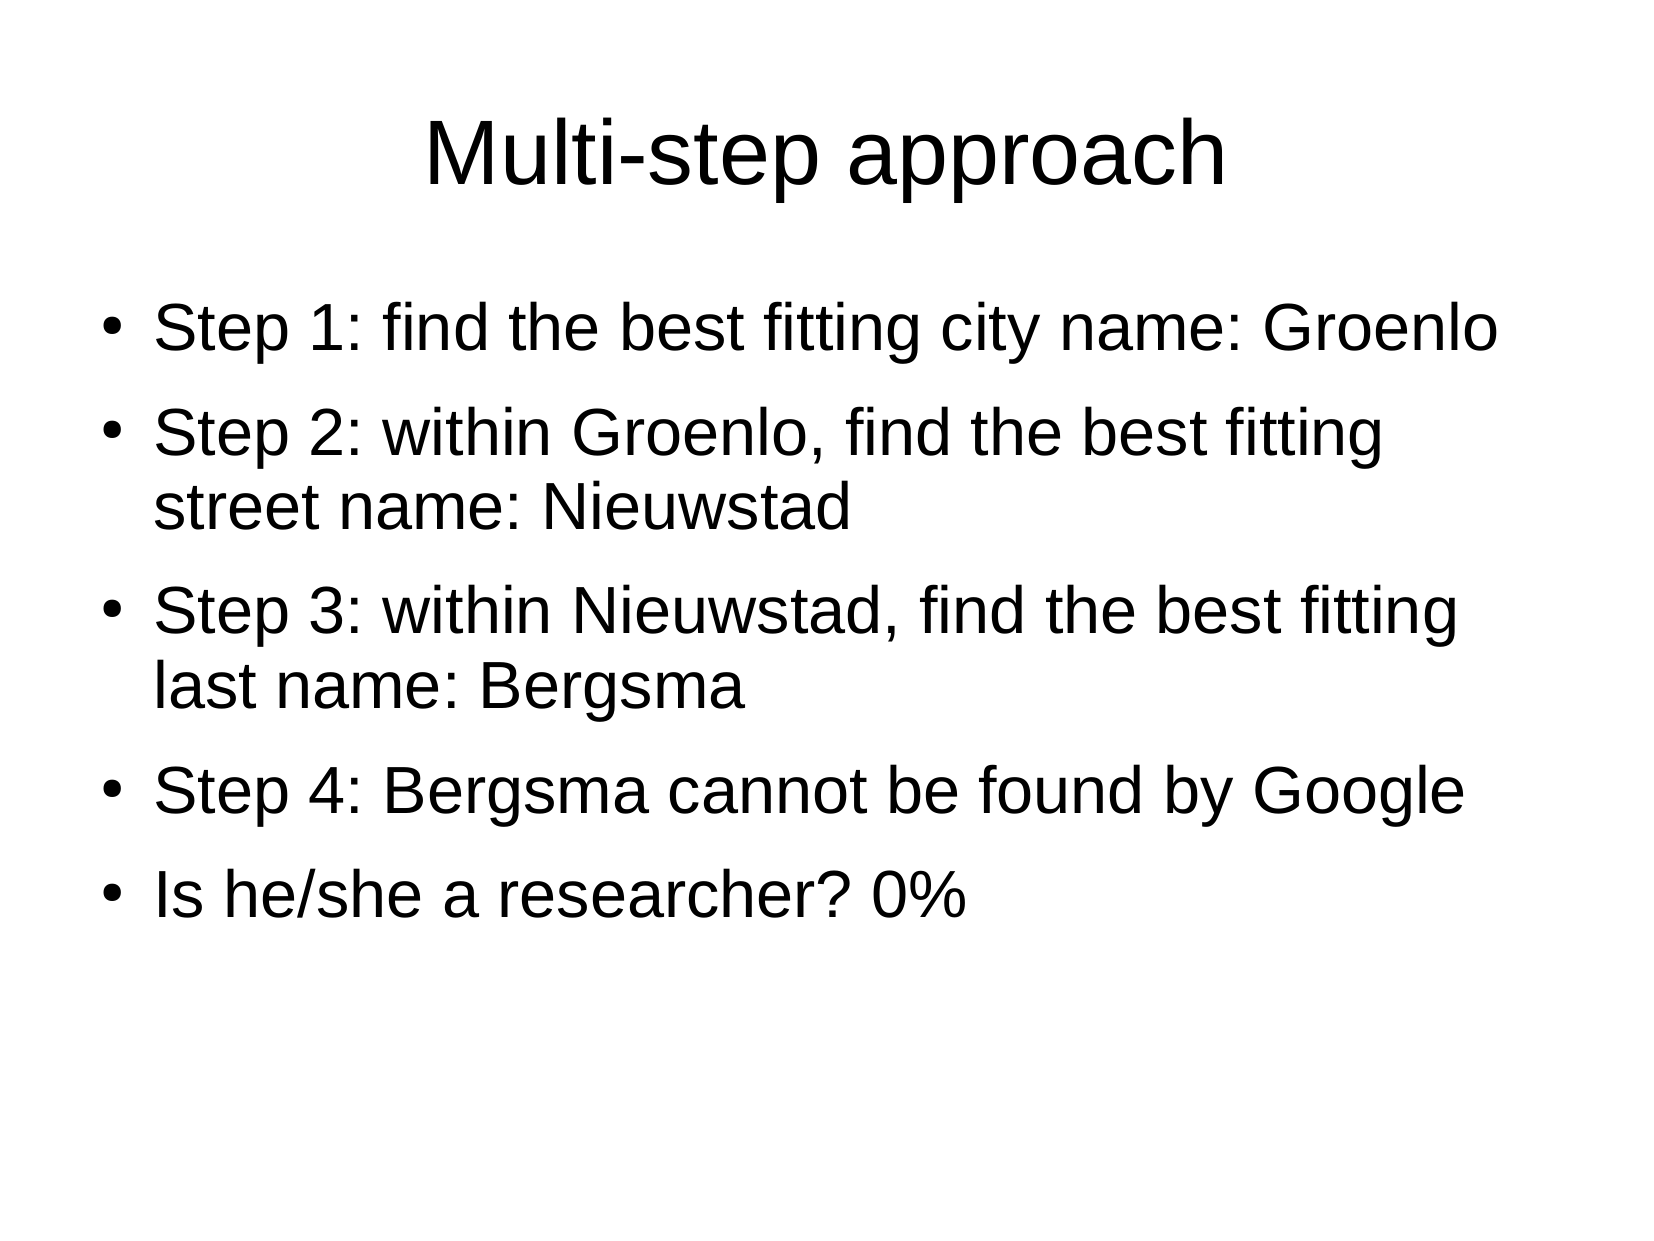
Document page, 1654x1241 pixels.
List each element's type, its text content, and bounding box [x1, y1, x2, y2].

list Step 1: find the best fitting city name: Groenlo Step 2: within Groenlo, find the best fitting street name: Nieuwstad Step 3: within Nieuwstad, find the best fitting last name: Bergsma Step 4: Bergsma cannot be found by Google Is he/she a researcher? 0% [82, 290, 1571, 1010]
title Multi-step approach [82, 49, 1571, 257]
